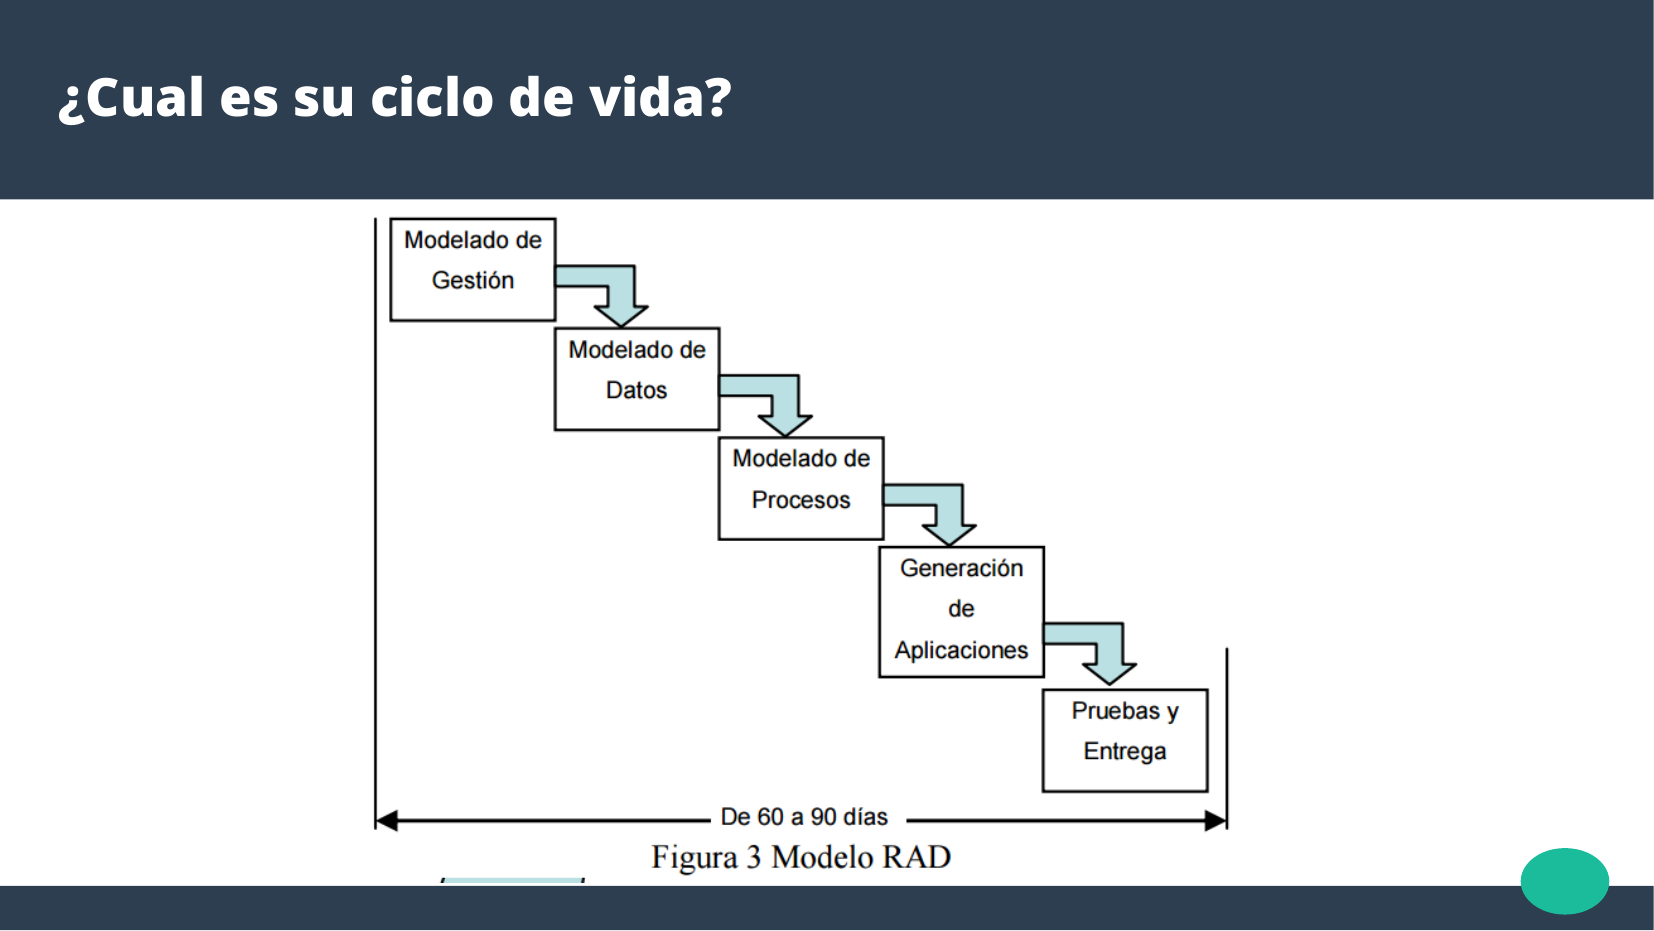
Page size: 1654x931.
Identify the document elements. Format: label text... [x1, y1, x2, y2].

title ¿Cual es su ciclo de vida? [59, 37, 1595, 156]
picture [368, 209, 1261, 883]
